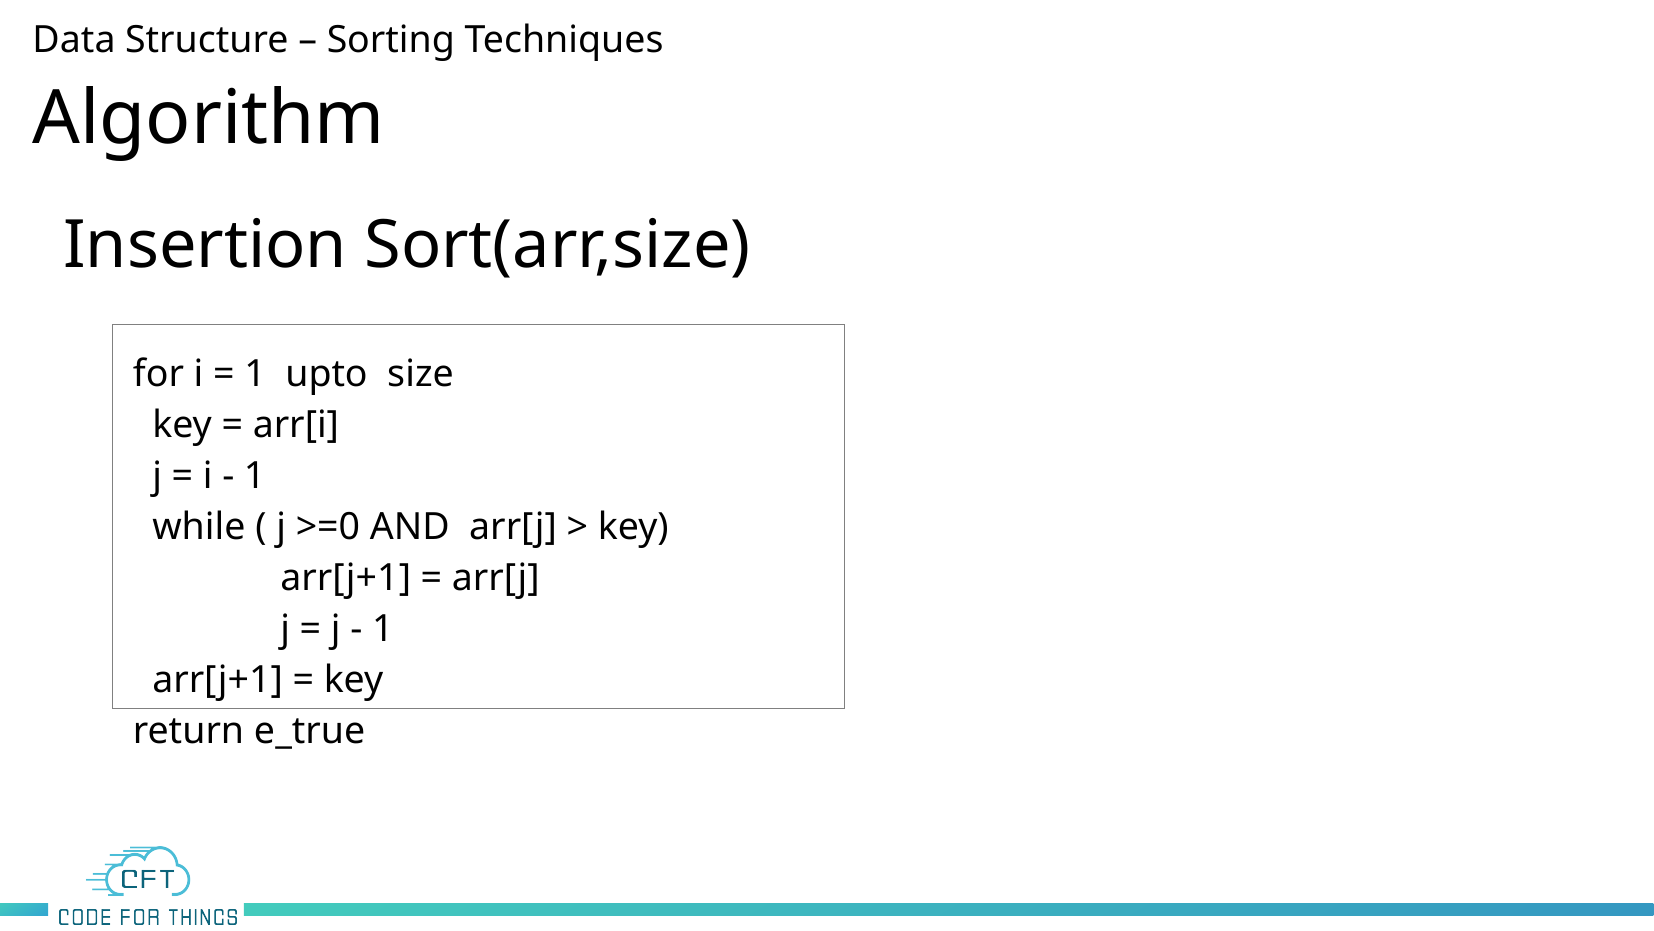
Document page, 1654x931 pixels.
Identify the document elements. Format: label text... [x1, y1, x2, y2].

picture [59, 846, 237, 925]
title Data Structure – Sorting Techniques Algorithm [32, 12, 1184, 166]
text_box [112, 324, 845, 709]
text_box Insertion Sort(arr,size) [48, 188, 851, 292]
text_box for i = 1 upto size key = arr[i] j = i - 1 while ( j >=0 AND arr[j] > key) arr[j+1] = arr[j] j = j - 1 arr[j+1] = key return e_true [118, 339, 768, 745]
